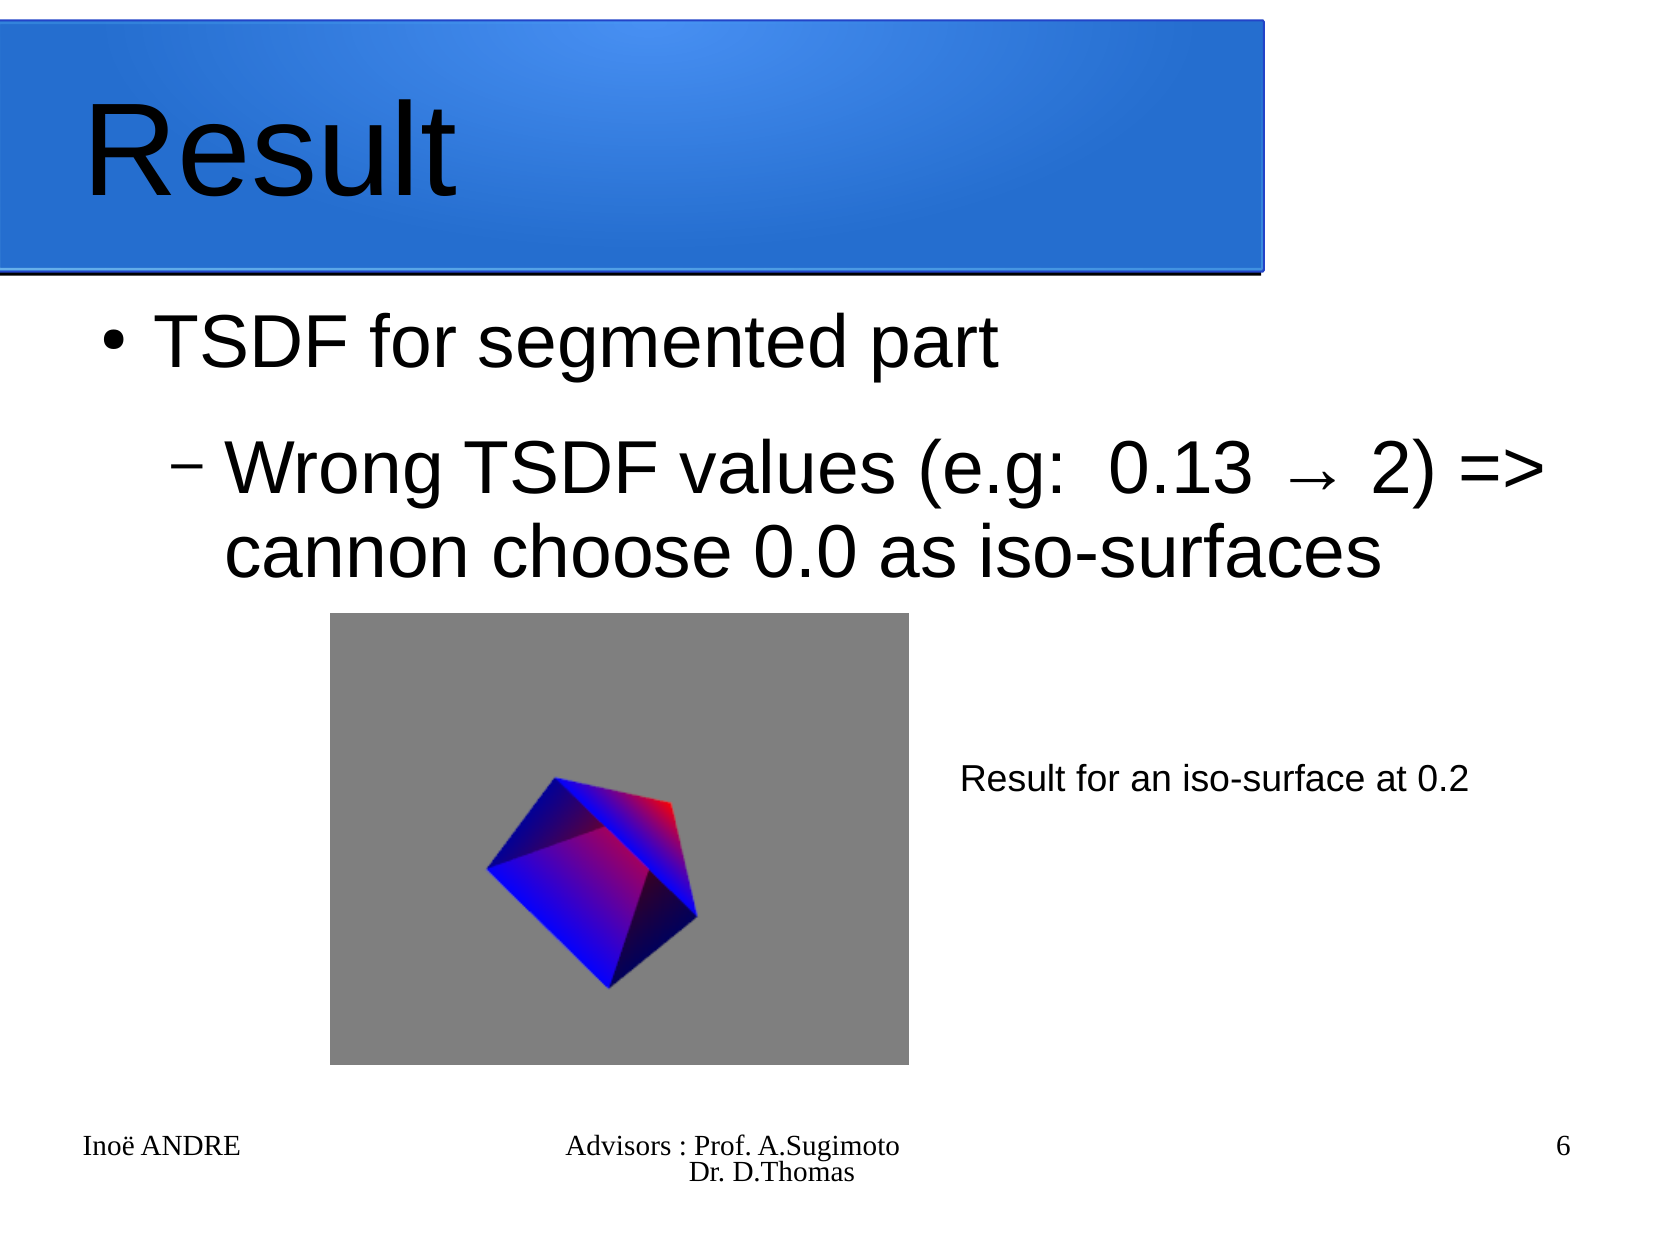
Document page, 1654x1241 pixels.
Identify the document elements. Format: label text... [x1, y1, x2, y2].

list TSDF for segmented part Wrong TSDF values (e.g: 0.13 → 2) => cannon choose 0.0 as iso-surfaces [82, 299, 1571, 1019]
text_box Result for an iso-surface at 0.2 [945, 750, 1516, 807]
title Result [82, 47, 1235, 252]
picture [330, 613, 909, 1066]
